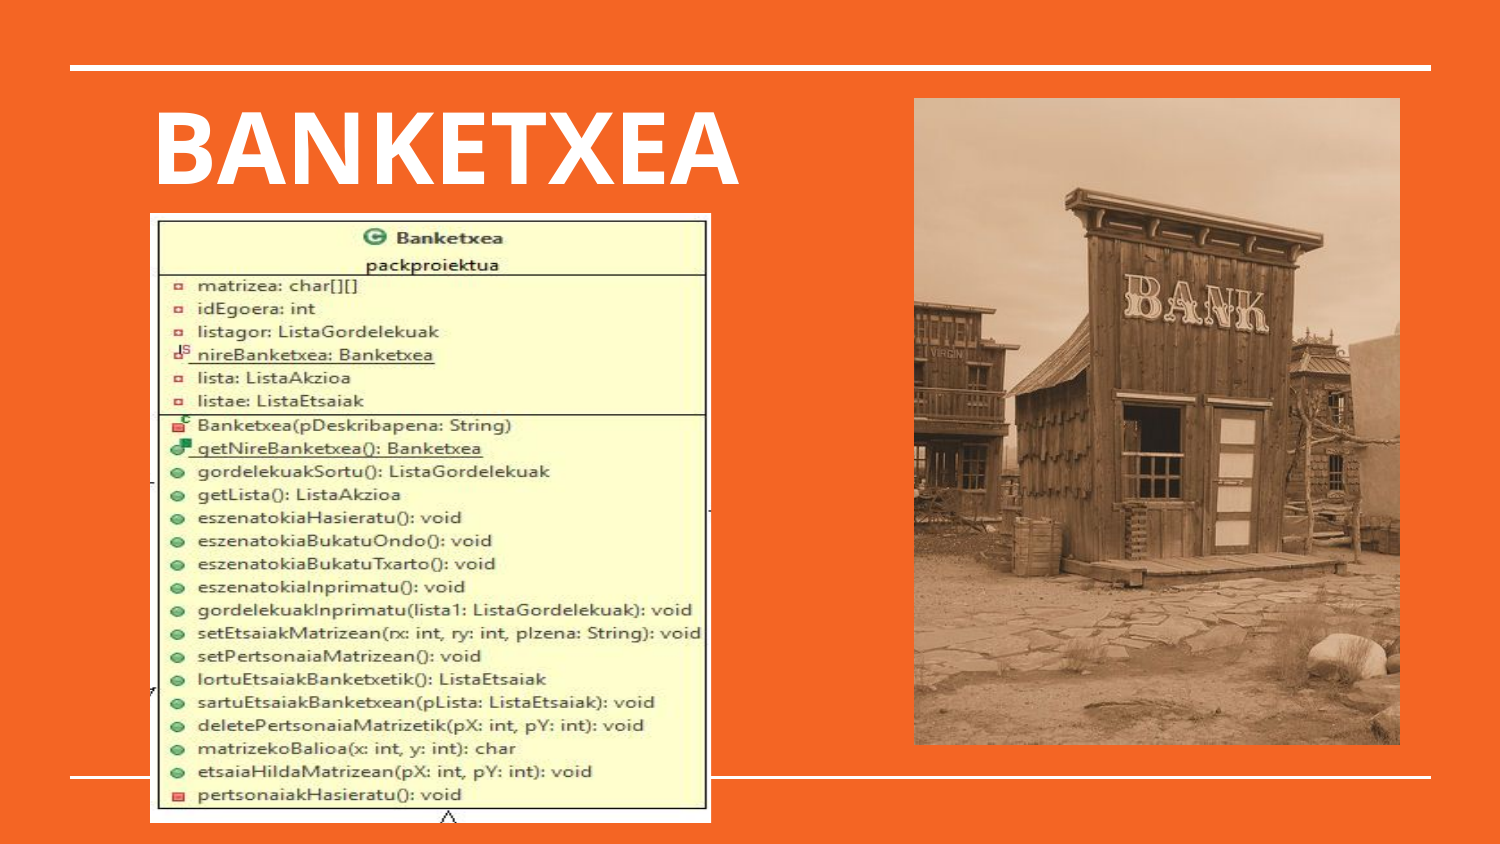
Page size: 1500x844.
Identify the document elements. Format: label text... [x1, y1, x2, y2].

picture [914, 98, 1400, 746]
title BANKETXEA [110, 63, 781, 225]
picture [150, 213, 712, 823]
